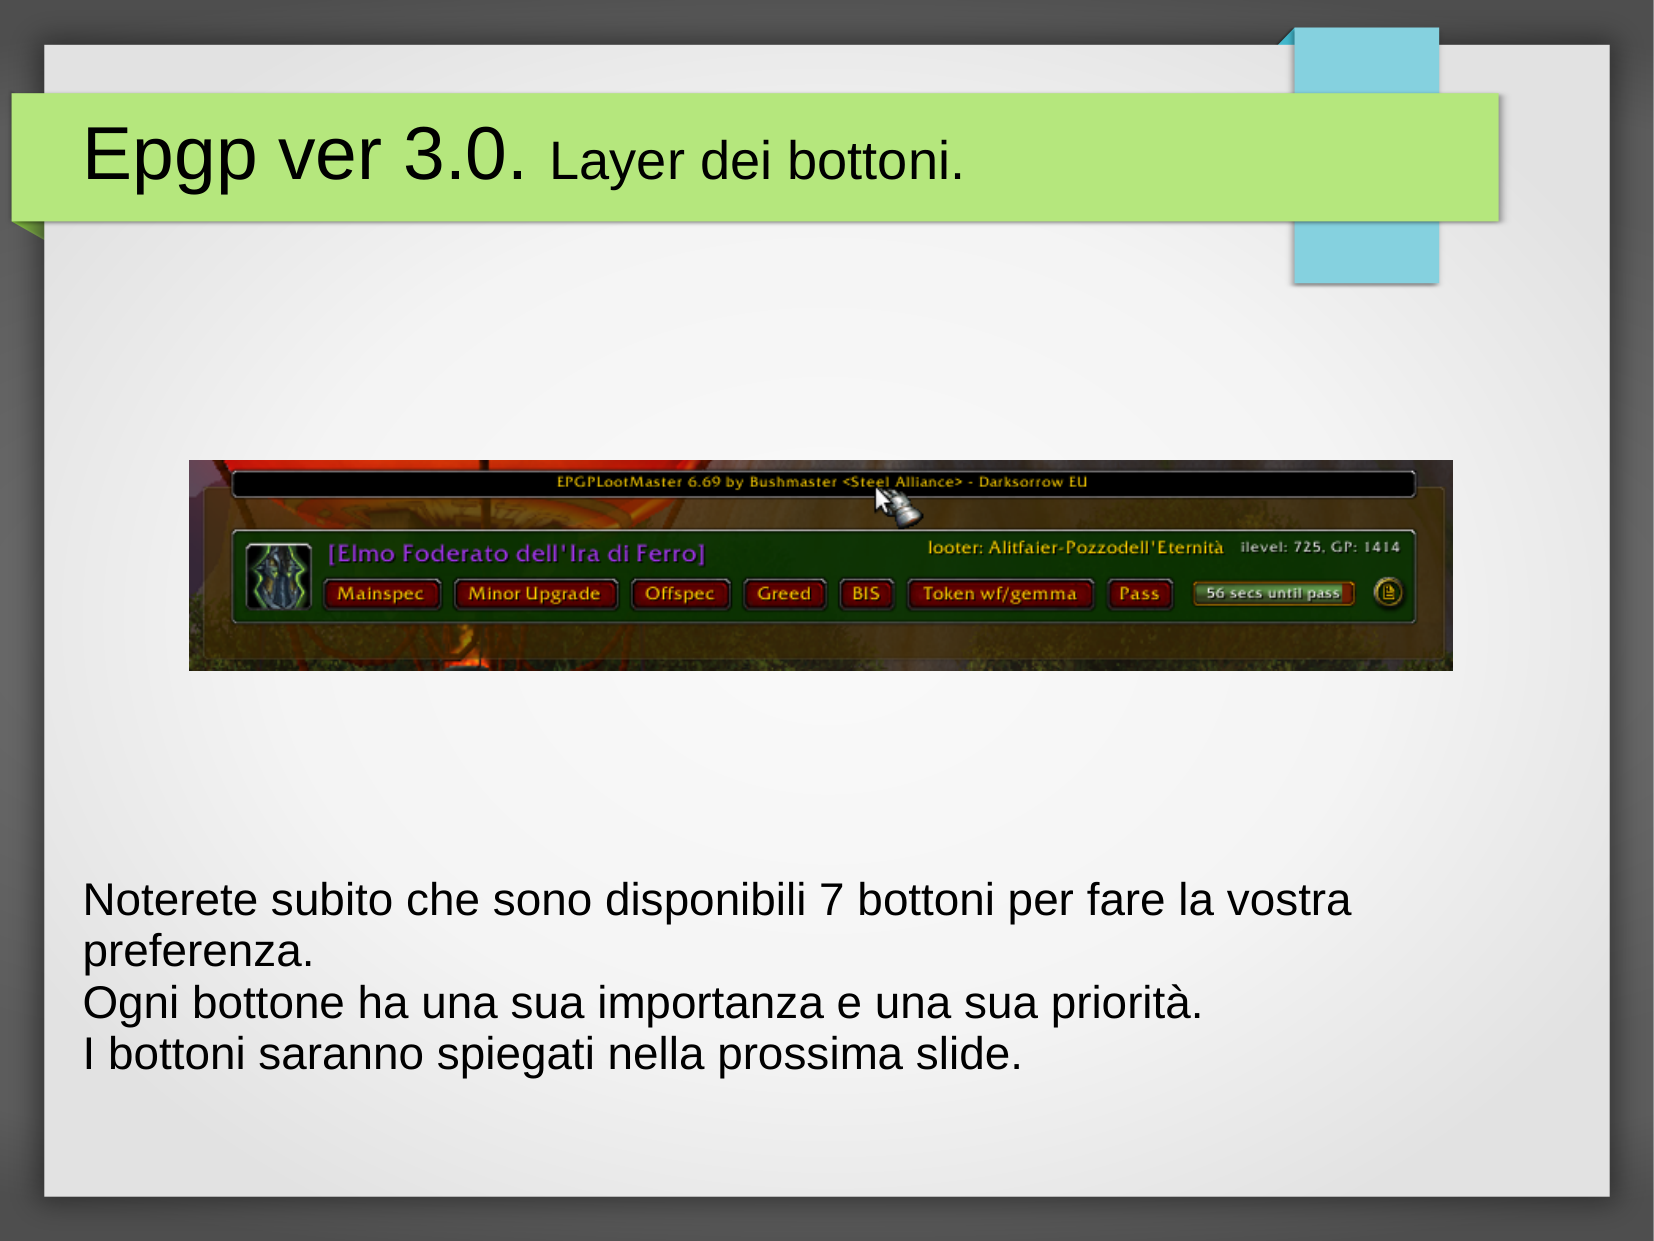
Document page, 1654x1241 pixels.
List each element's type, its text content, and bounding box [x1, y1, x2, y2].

subtitle Noterete subito che sono disponibili 7 bottoni per fare la vostra preferenza. Ogni bottone ha una sua importanza e una sua priorità. I bottoni saranno spiegati nella prossima slide. [82, 290, 1571, 1080]
title Epgp ver 3.0. Layer dei bottoni. [82, 94, 1264, 213]
picture [0, 0, 1654, 1241]
